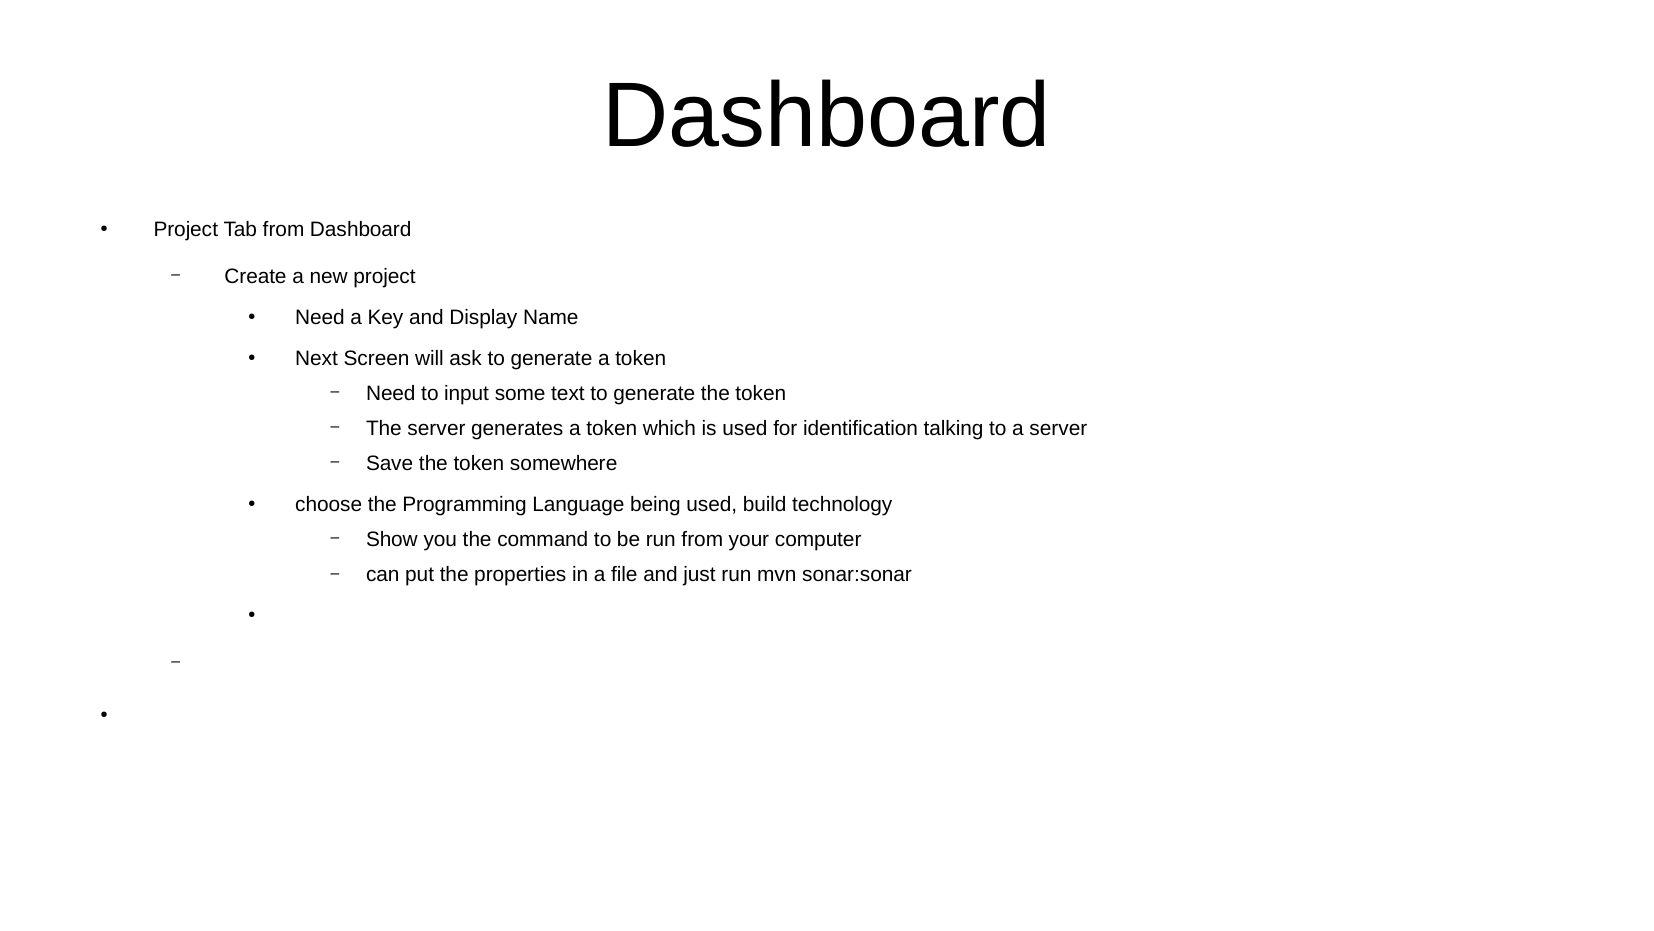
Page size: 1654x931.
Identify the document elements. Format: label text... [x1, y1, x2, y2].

title Dashboard [82, 37, 1571, 193]
list Project Tab from Dashboard Create a new project Need a Key and Display Name Next Screen will ask to generate a token Need to input some text to generate the token The server generates a token which is used for identification talking to a server Save the token somewhere choose the Programming Language being used, build technology Show you the command to be run from your computer can put the properties in a file and just run mvn sonar:sonar [82, 217, 1621, 886]
